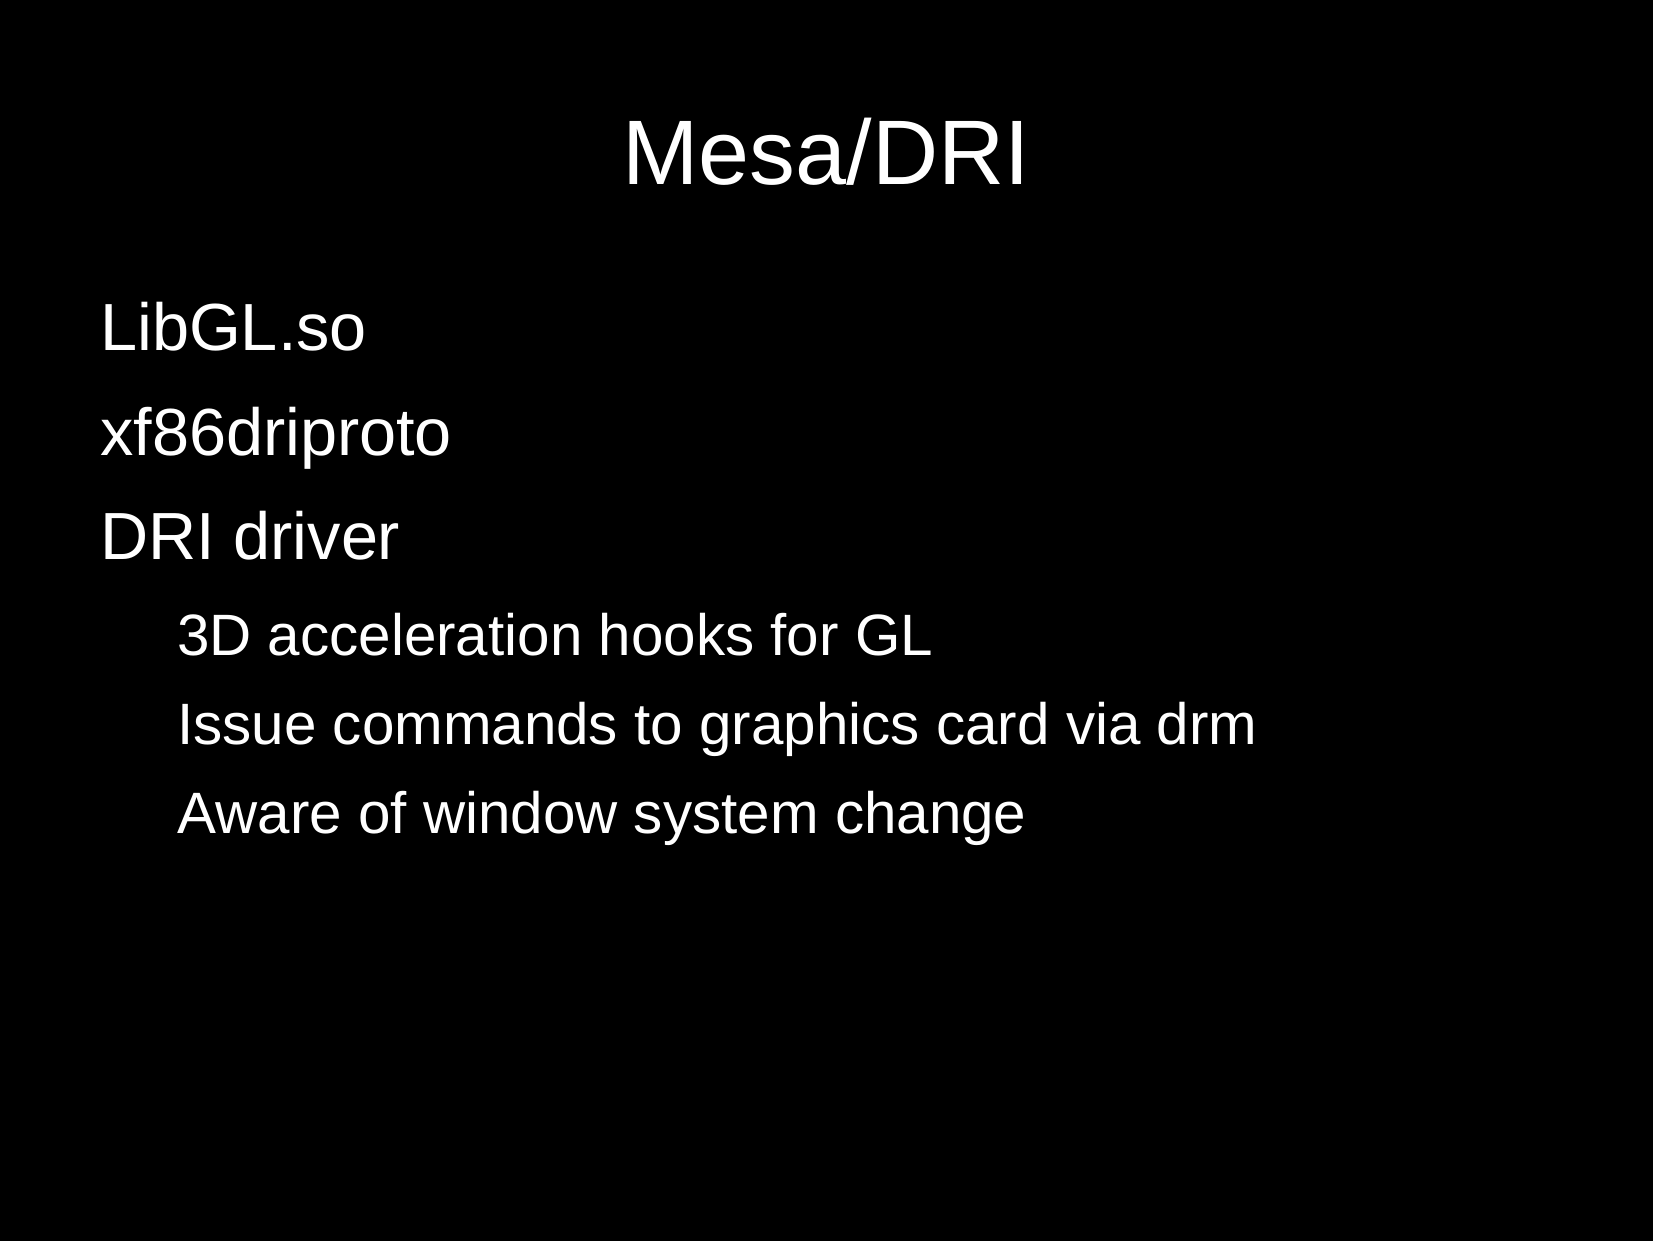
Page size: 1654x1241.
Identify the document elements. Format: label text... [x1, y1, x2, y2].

list LibGL.so xf86driproto DRI driver 3D acceleration hooks for GL Issue commands to graphics card via drm Aware of window system change [82, 290, 1571, 1109]
title Mesa/DRI [82, 49, 1571, 257]
